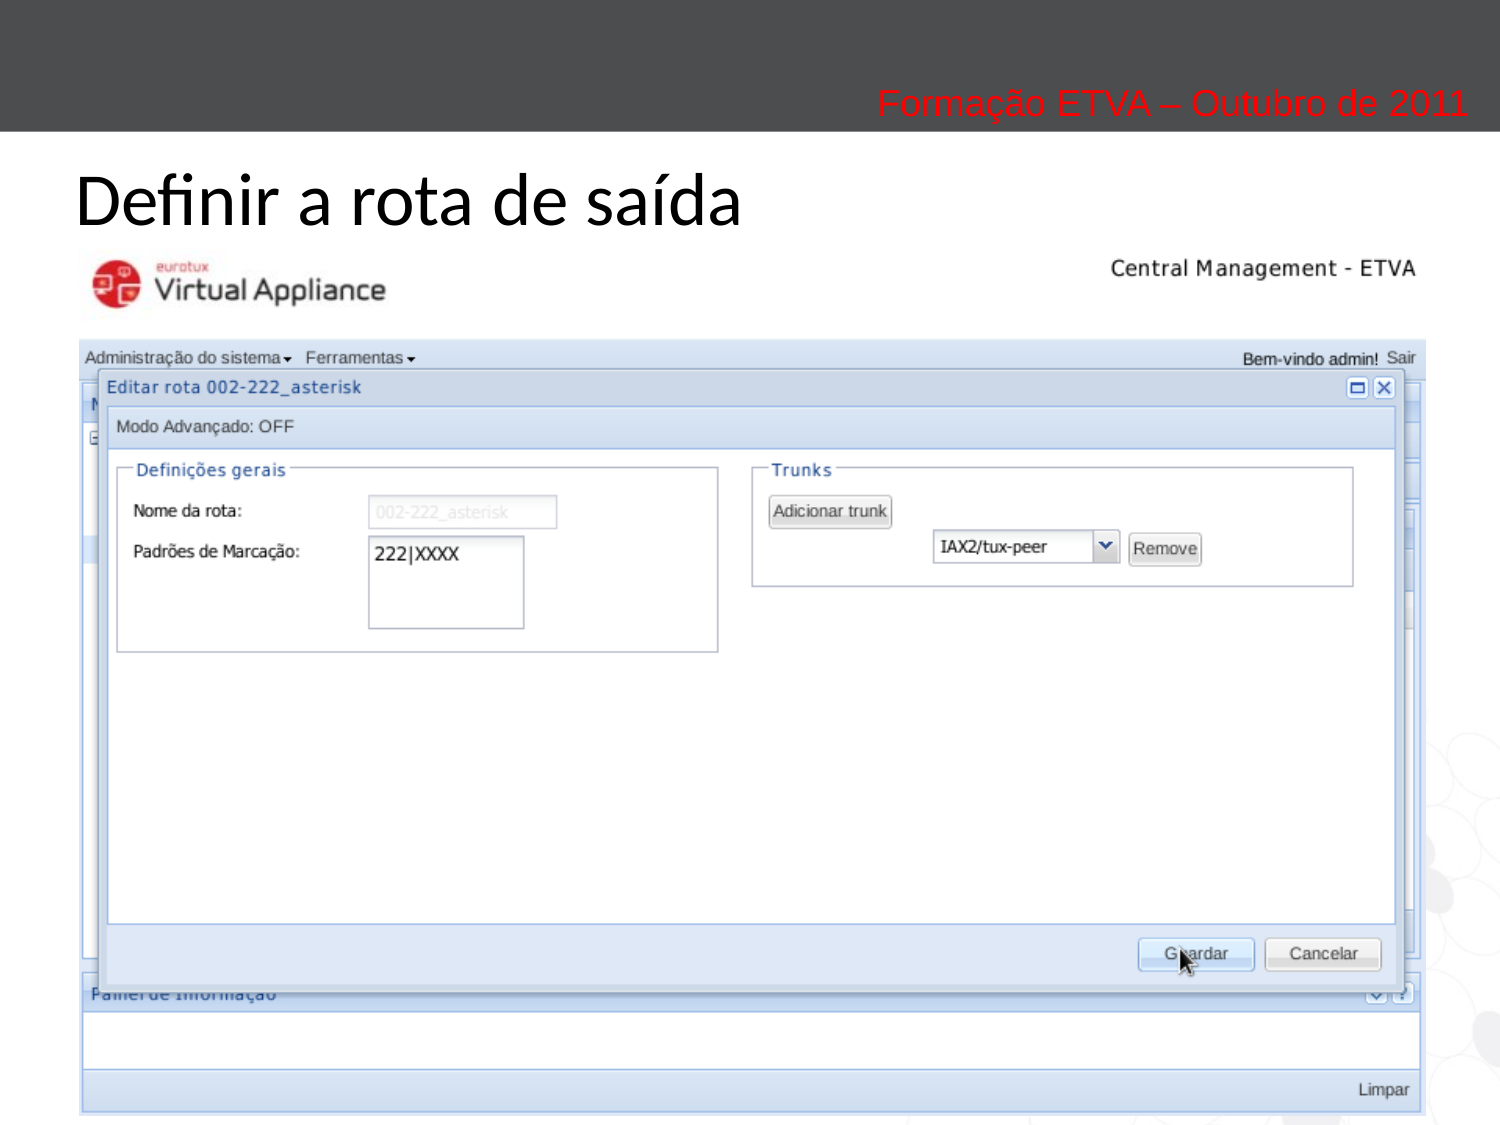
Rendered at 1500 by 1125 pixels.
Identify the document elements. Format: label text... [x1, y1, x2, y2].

picture [0, 0, 1500, 1125]
title Definir a rota de saída [75, 112, 1425, 301]
